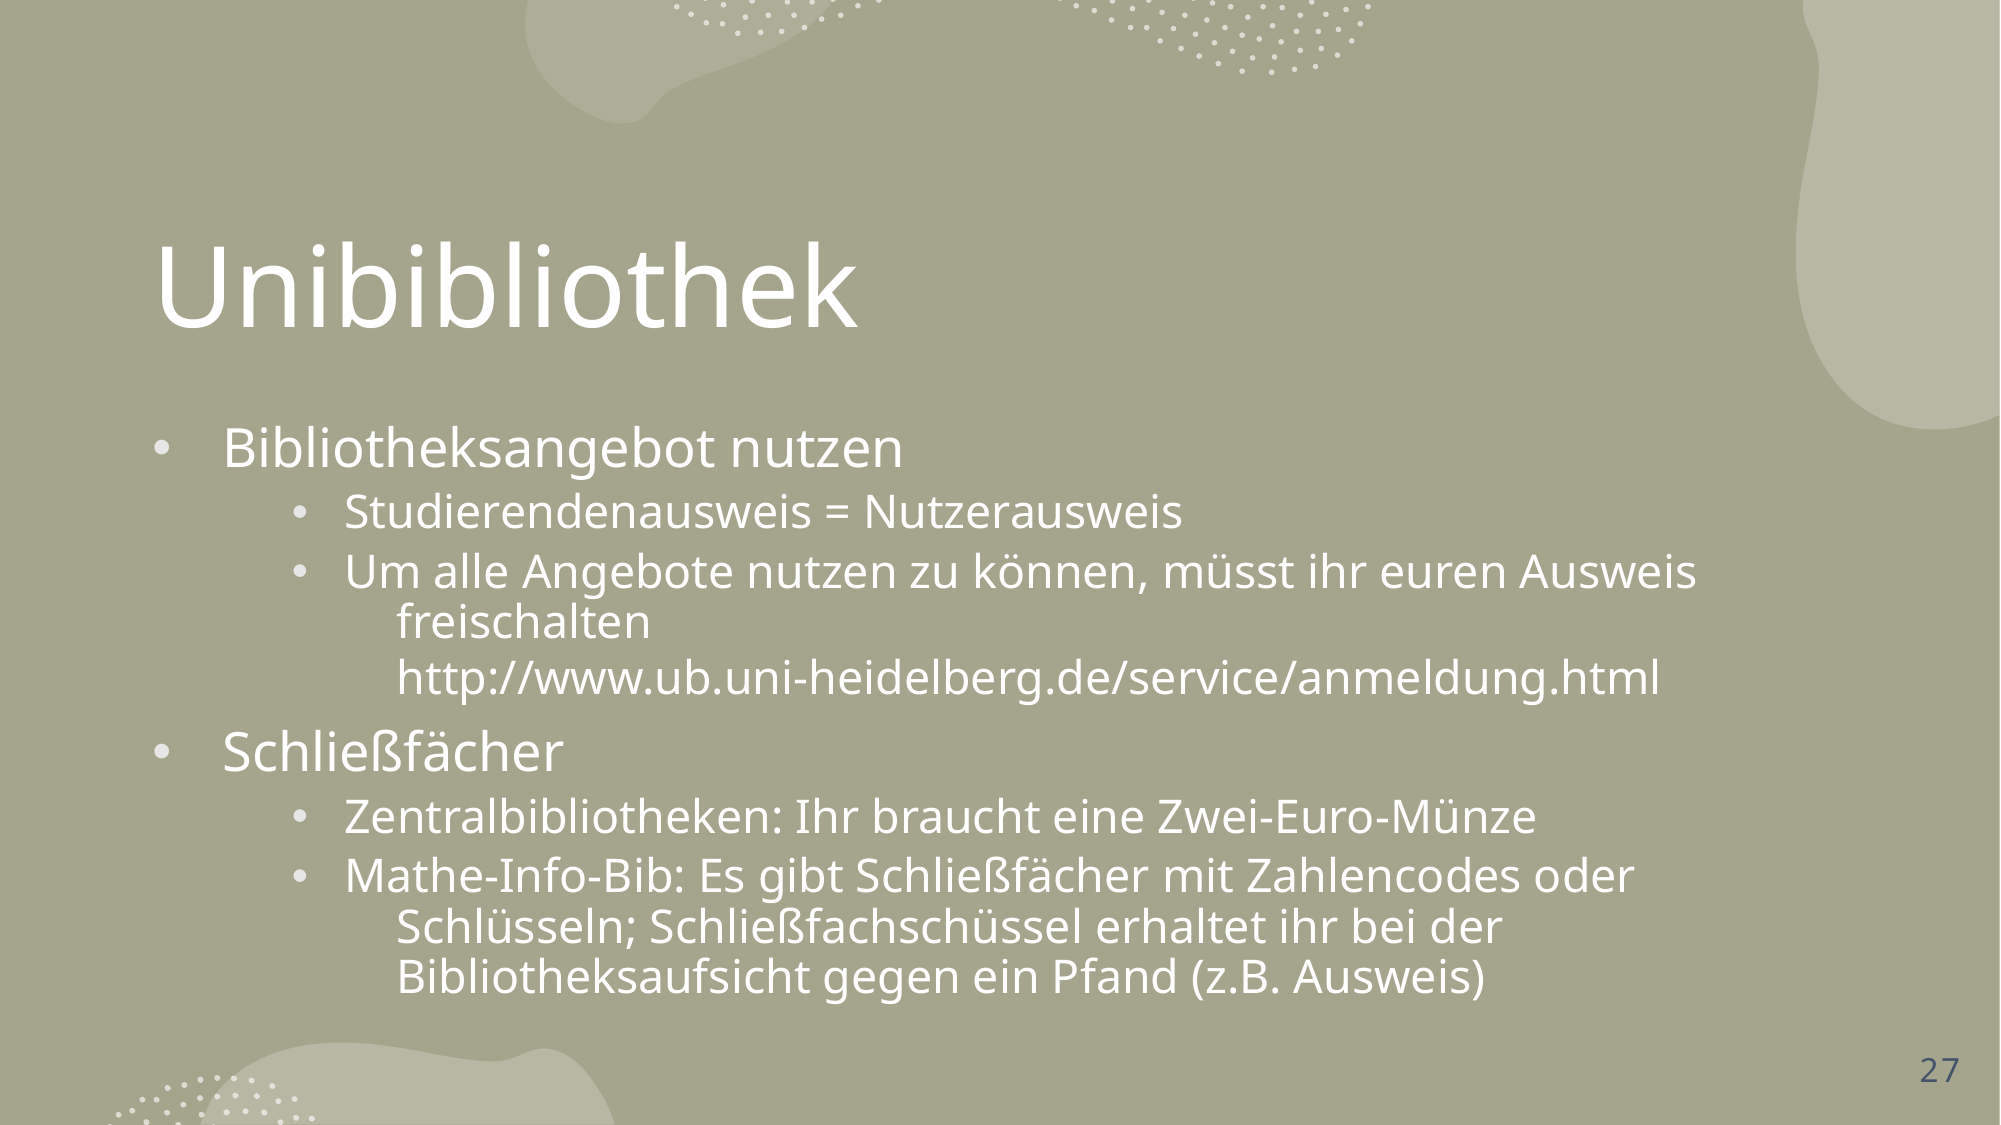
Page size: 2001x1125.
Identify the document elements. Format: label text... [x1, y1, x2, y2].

text_box [1887, 1019, 1993, 1125]
list Bibliotheksangebot nutzen Studierendenausweis = Nutzerausweis Um alle Angebote nutzen zu können, müsst ihr euren Ausweis freischalten http://www.ub.uni-heidelberg.de/service/anmeldung.html Schließfächer Zentralbibliotheken: Ihr braucht eine Zwei-Euro-Münze Mathe-Info-Bib: Es gibt Schließfächer mit Zahlencodes oder Schlüsseln; Schließfachschüssel erhaltet ihr bei der Bibliotheksaufsicht gegen ein Pfand (z.B. Ausweis) [137, 413, 1863, 1014]
title Unibibliothek [137, 182, 1863, 400]
